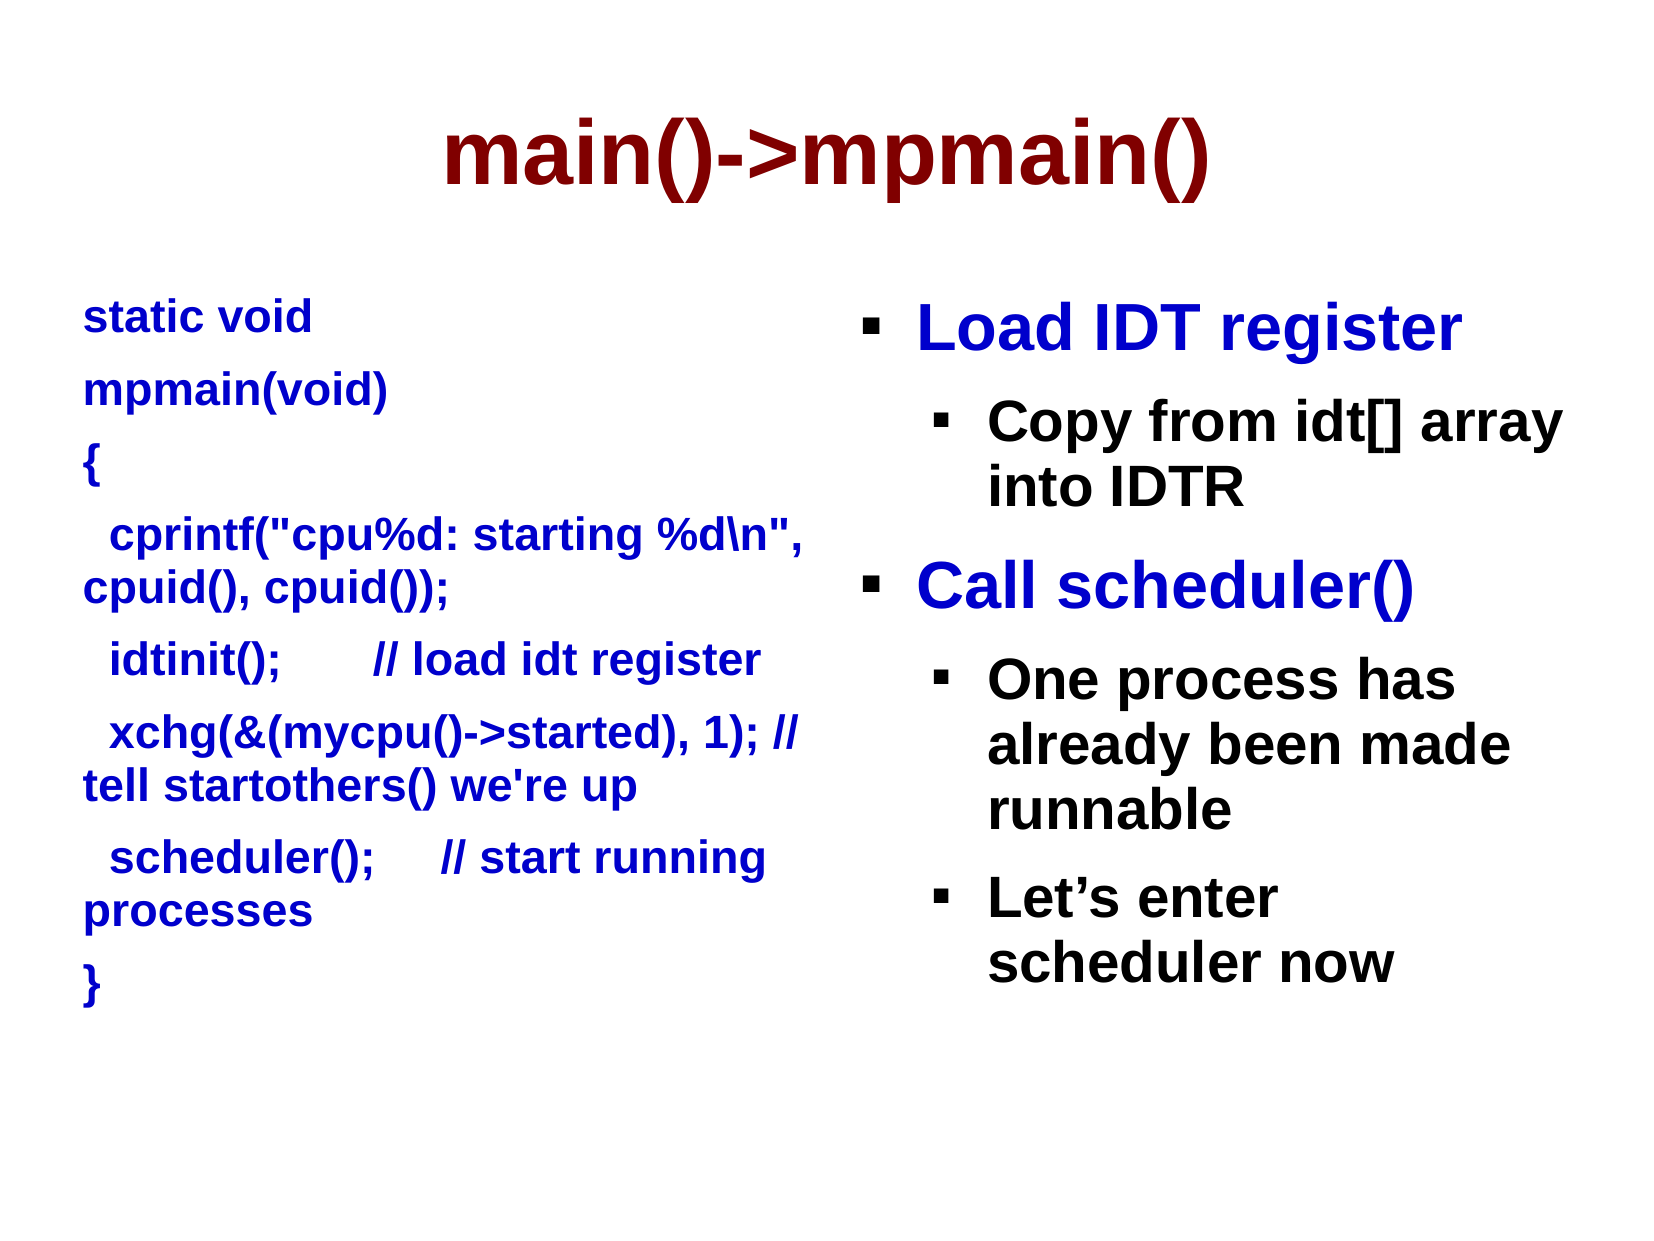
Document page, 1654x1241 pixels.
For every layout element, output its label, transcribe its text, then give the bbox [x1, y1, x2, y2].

list Load IDT register Copy from idt[] array into IDTR Call scheduler() One process has already been made runnable Let’s enter scheduler now [845, 290, 1572, 1010]
list static void mpmain(void) { cprintf("cpu%d: starting %d\n", cpuid(), cpuid()); idtinit(); // load idt register xchg(&(mycpu()->started), 1); // tell startothers() we're up scheduler(); // start running processes } [82, 290, 809, 1010]
title main()->mpmain() [82, 49, 1571, 257]
